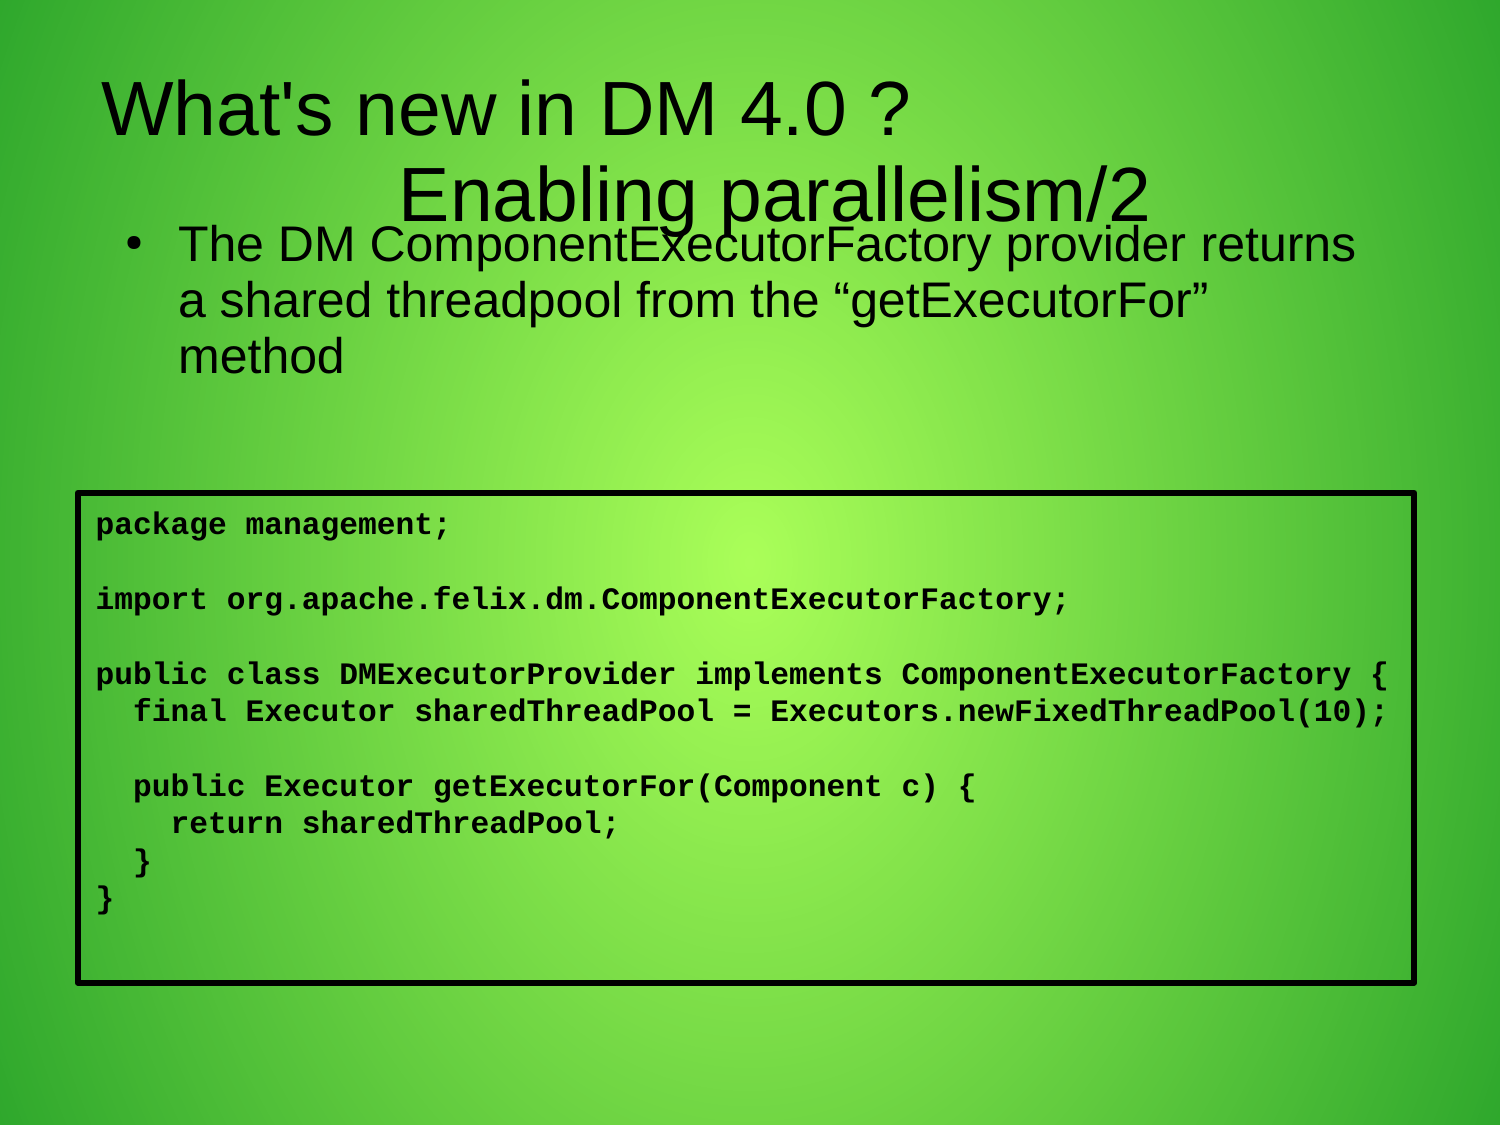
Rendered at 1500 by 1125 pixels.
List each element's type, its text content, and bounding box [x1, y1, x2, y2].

title What's new in DM 4.0 ? Enabling parallelism/2 [100, 65, 1364, 238]
list The DM ComponentExecutorFactory provider returns a shared threadpool from the “getExecutorFor” method [107, 216, 1383, 490]
text_box package management; import org.apache.felix.dm.ComponentExecutorFactory; public class DMExecutorProvider implements ComponentExecutorFactory { final Executor sharedThreadPool = Executors.newFixedThreadPool(10); public Executor getExecutorFor(Component c) { return sharedThreadPool; } } [77, 492, 1415, 983]
